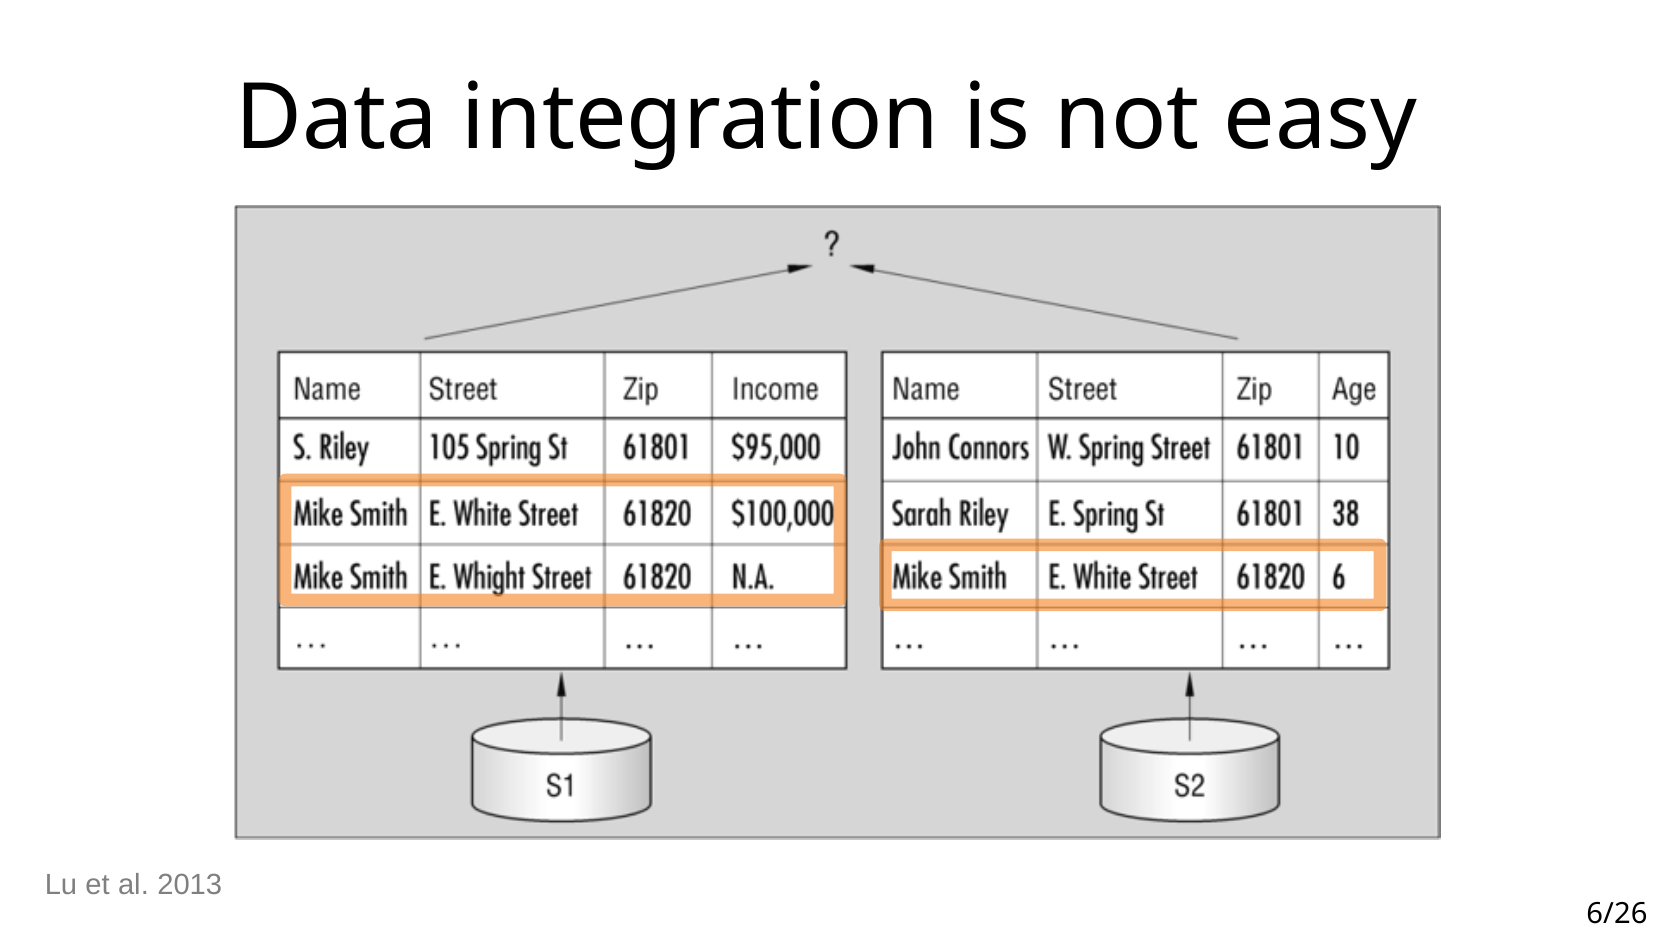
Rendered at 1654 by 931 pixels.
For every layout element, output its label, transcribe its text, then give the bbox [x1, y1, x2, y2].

text_box Lu et al. 2013 [30, 860, 661, 909]
title Data integration is not easy [82, 1, 1571, 226]
picture [234, 226, 1441, 841]
